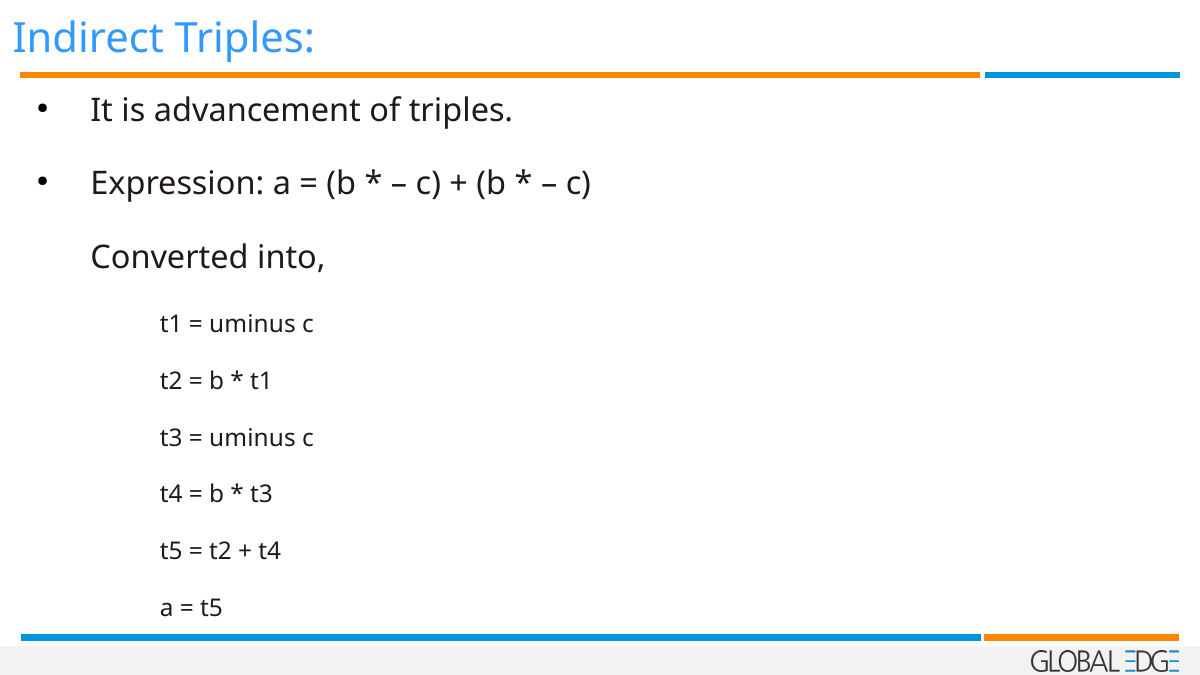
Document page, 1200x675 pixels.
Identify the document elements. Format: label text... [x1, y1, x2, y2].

title Indirect Triples: [12, 9, 1088, 63]
list It is advancement of triples. Expression: a = (b * – c) + (b * – c) Converted into, t1 = uminus c t2 = b * t1 t3 = uminus c t4 = b * t3 t5 = t2 + t4 a = t5 [21, 86, 1182, 627]
picture [1031, 650, 1179, 672]
